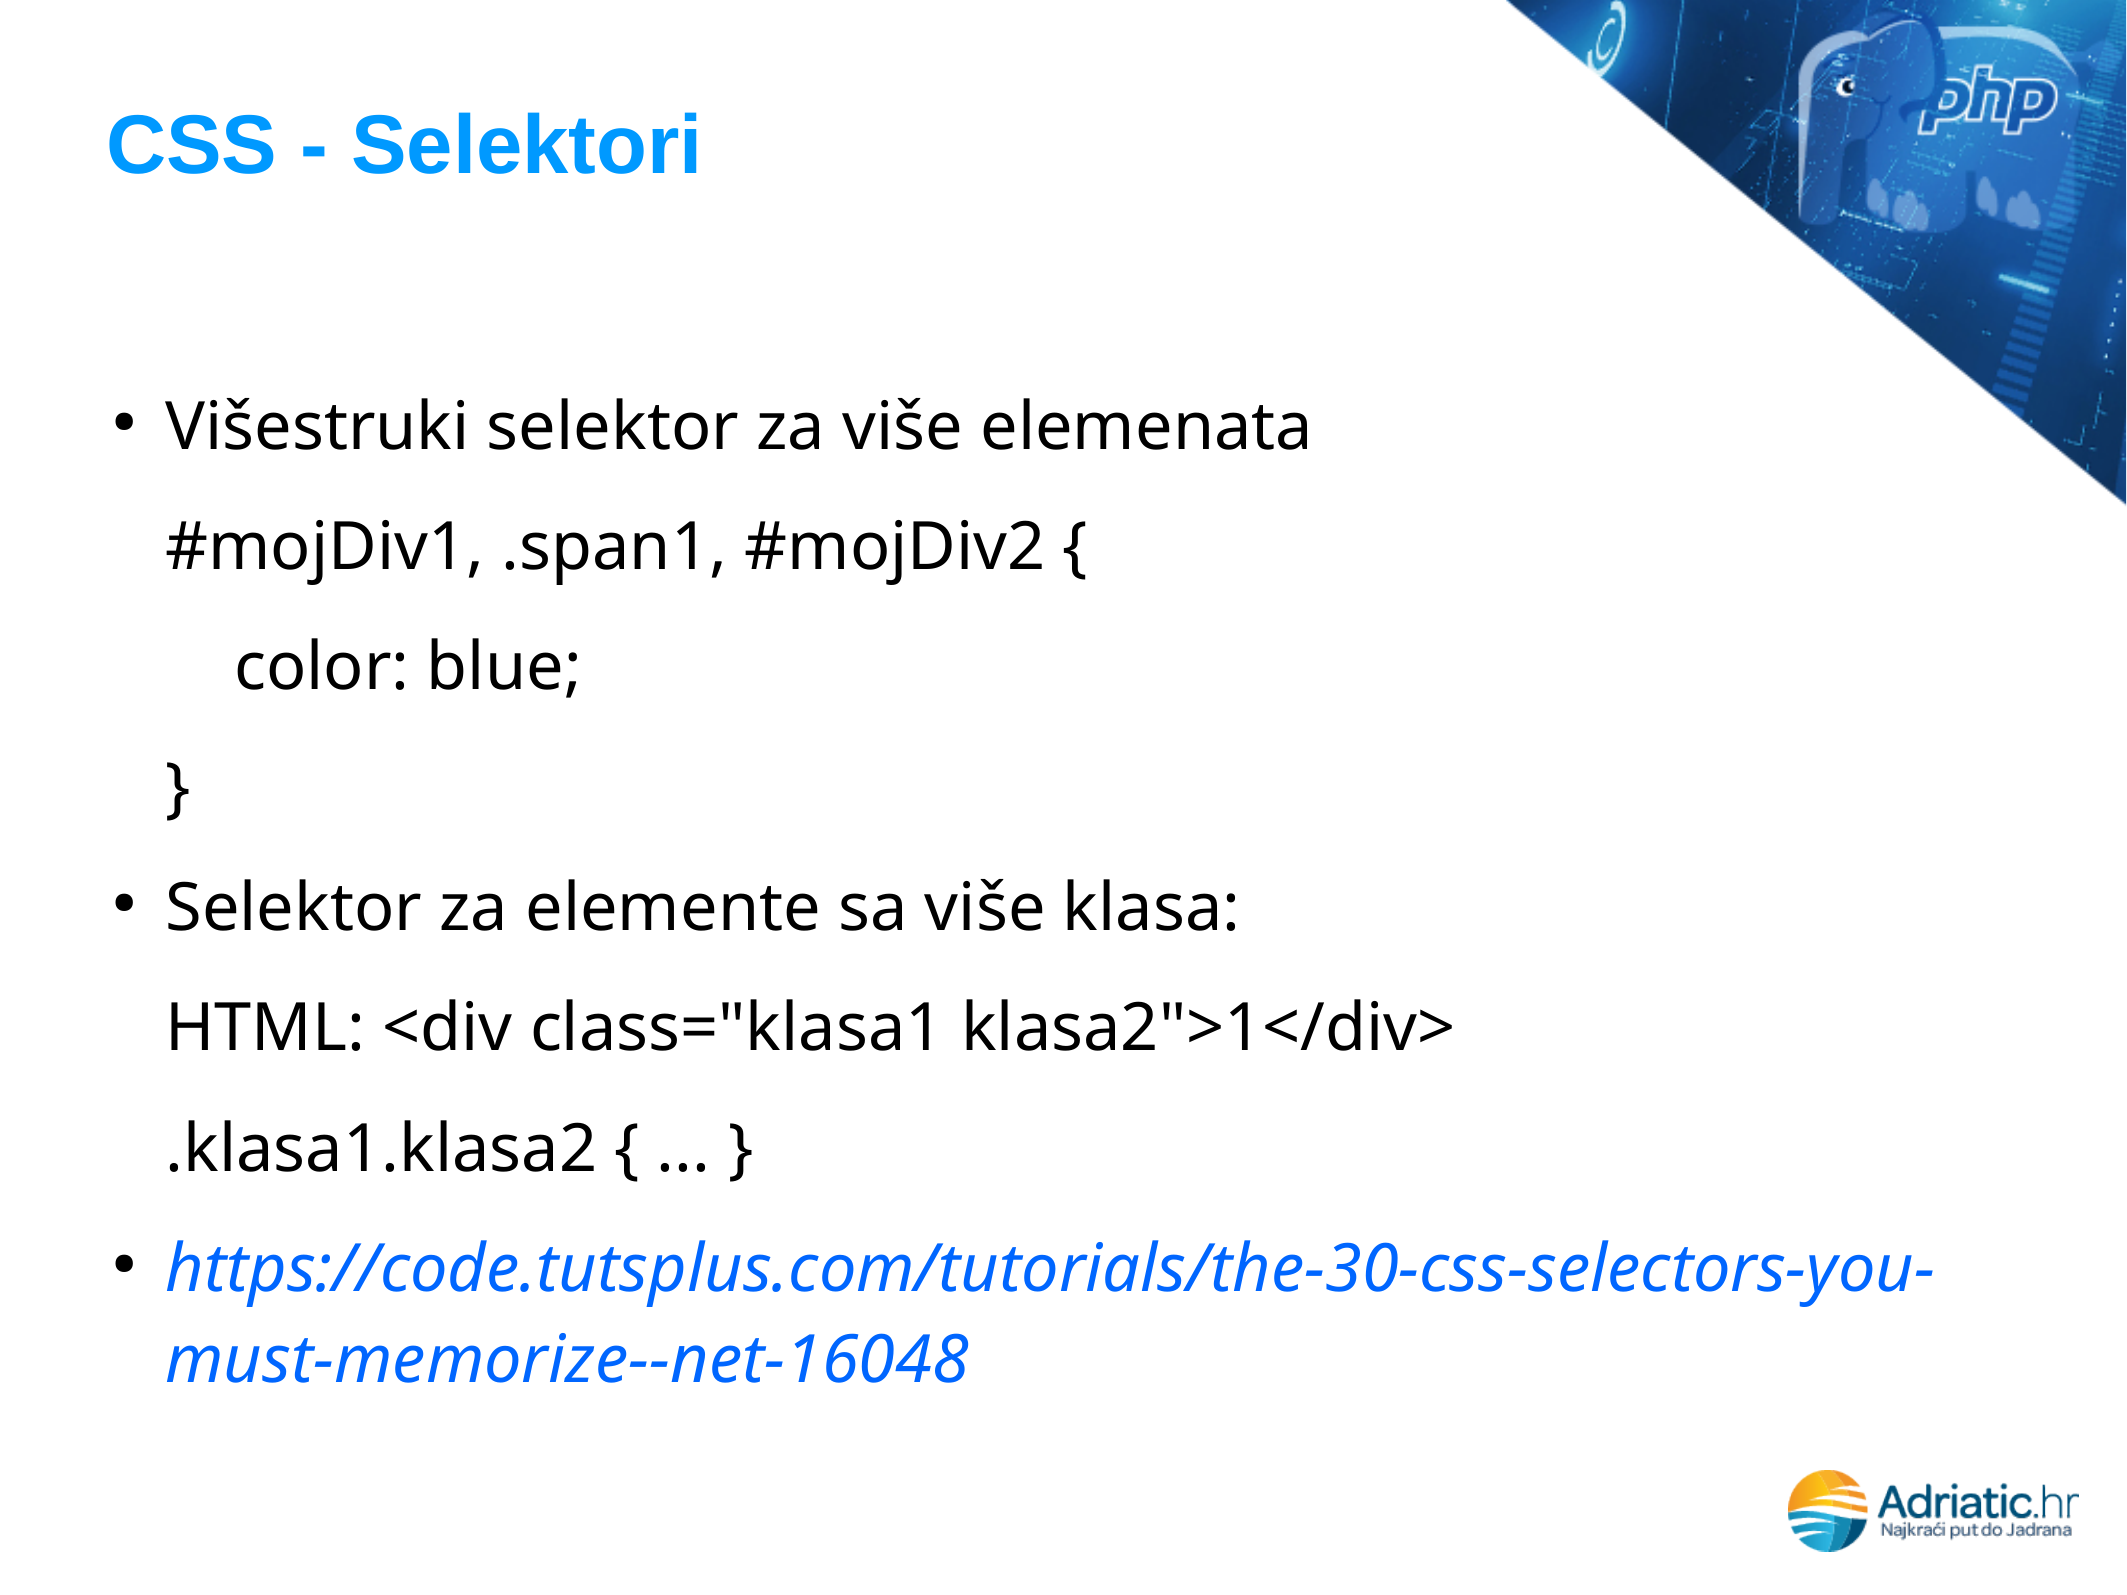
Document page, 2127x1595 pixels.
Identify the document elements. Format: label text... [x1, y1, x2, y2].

picture [1505, 0, 2127, 625]
title CSS - Selektori [106, 70, 1630, 219]
picture [1788, 1470, 2079, 1552]
list Višestruki selektor za više elemenata #mojDiv1, .span1, #mojDiv2 { color: blue; } Selektor za elemente sa više klasa: HTML: <div class="klasa1 klasa2">1</div> .klasa1.klasa2 { ... } https://code.tutsplus.com/tutorials/the-30-css-selectors-you-must-memorize--net-16048 [94, 377, 2008, 1536]
